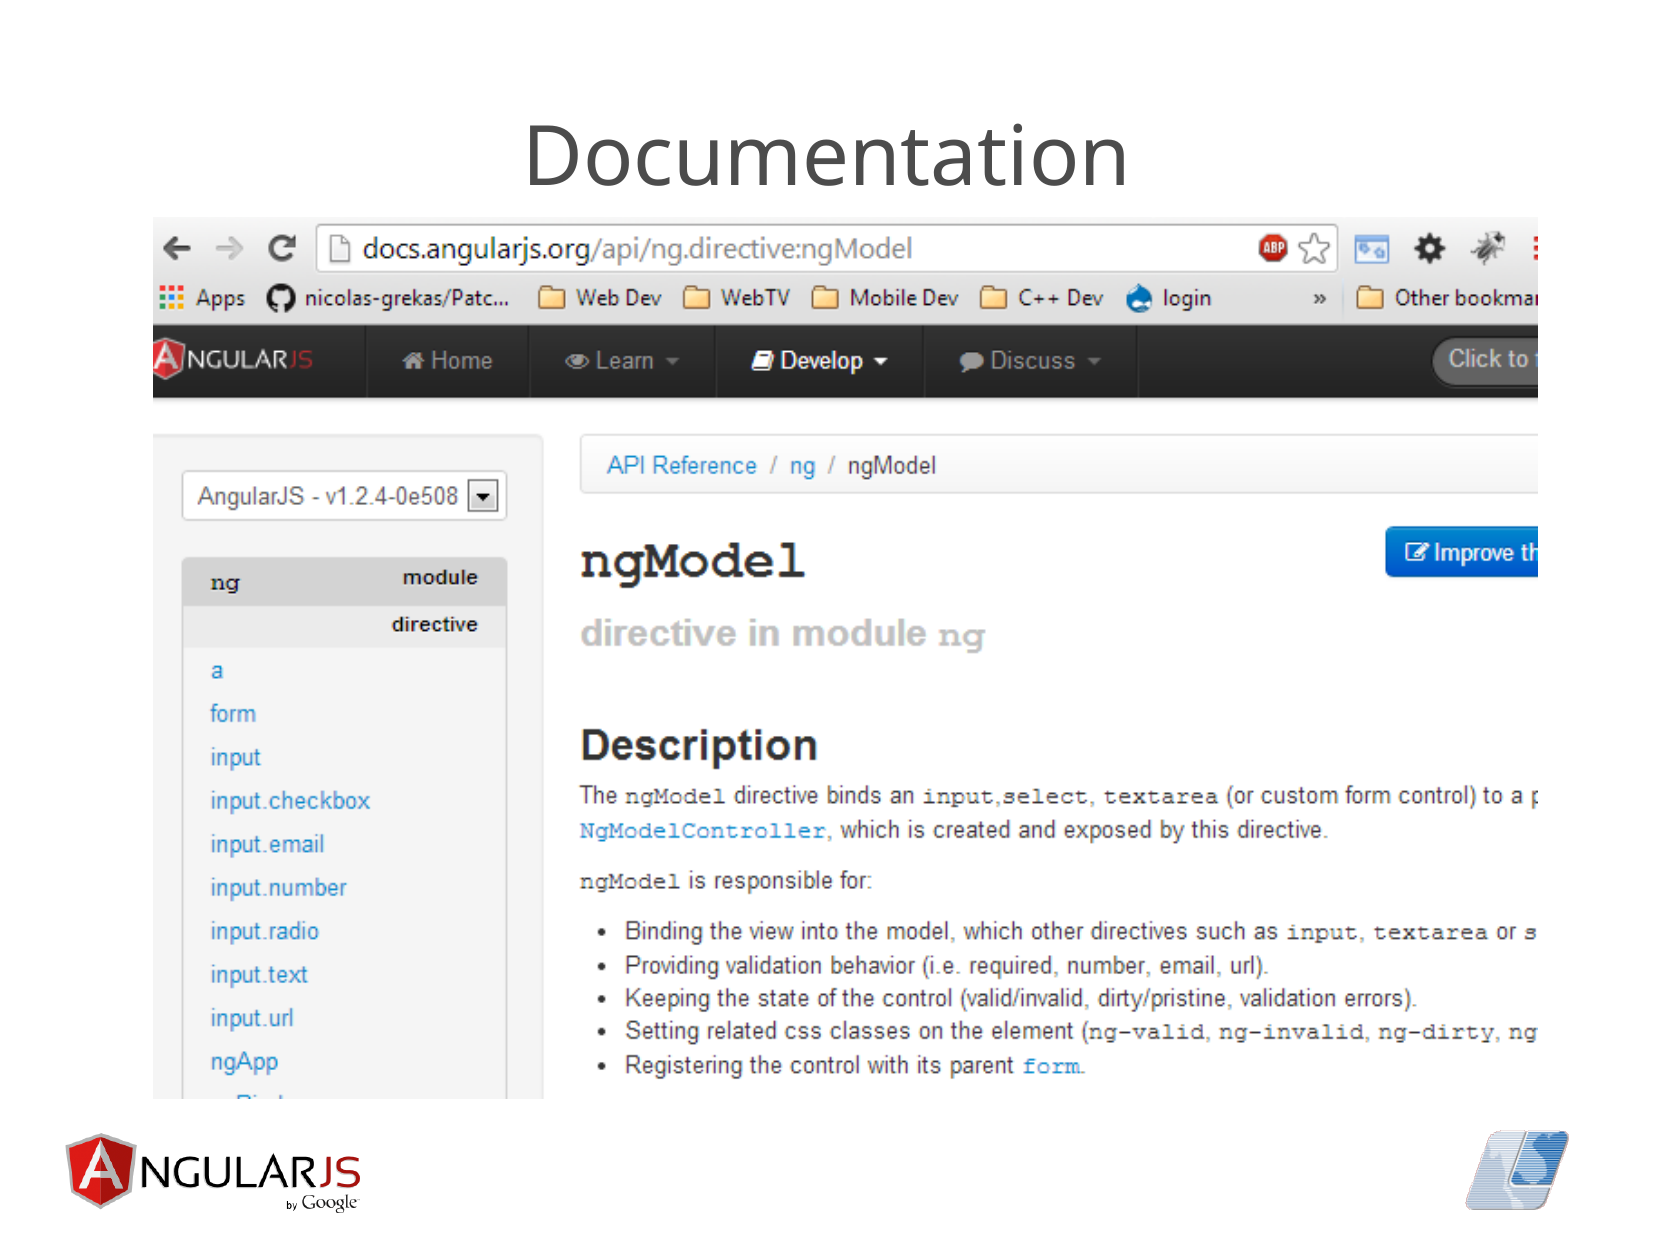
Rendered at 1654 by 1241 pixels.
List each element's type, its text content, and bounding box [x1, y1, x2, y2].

picture [59, 217, 1538, 1241]
title Documentation [82, 49, 1571, 257]
picture [1461, 1129, 1571, 1210]
